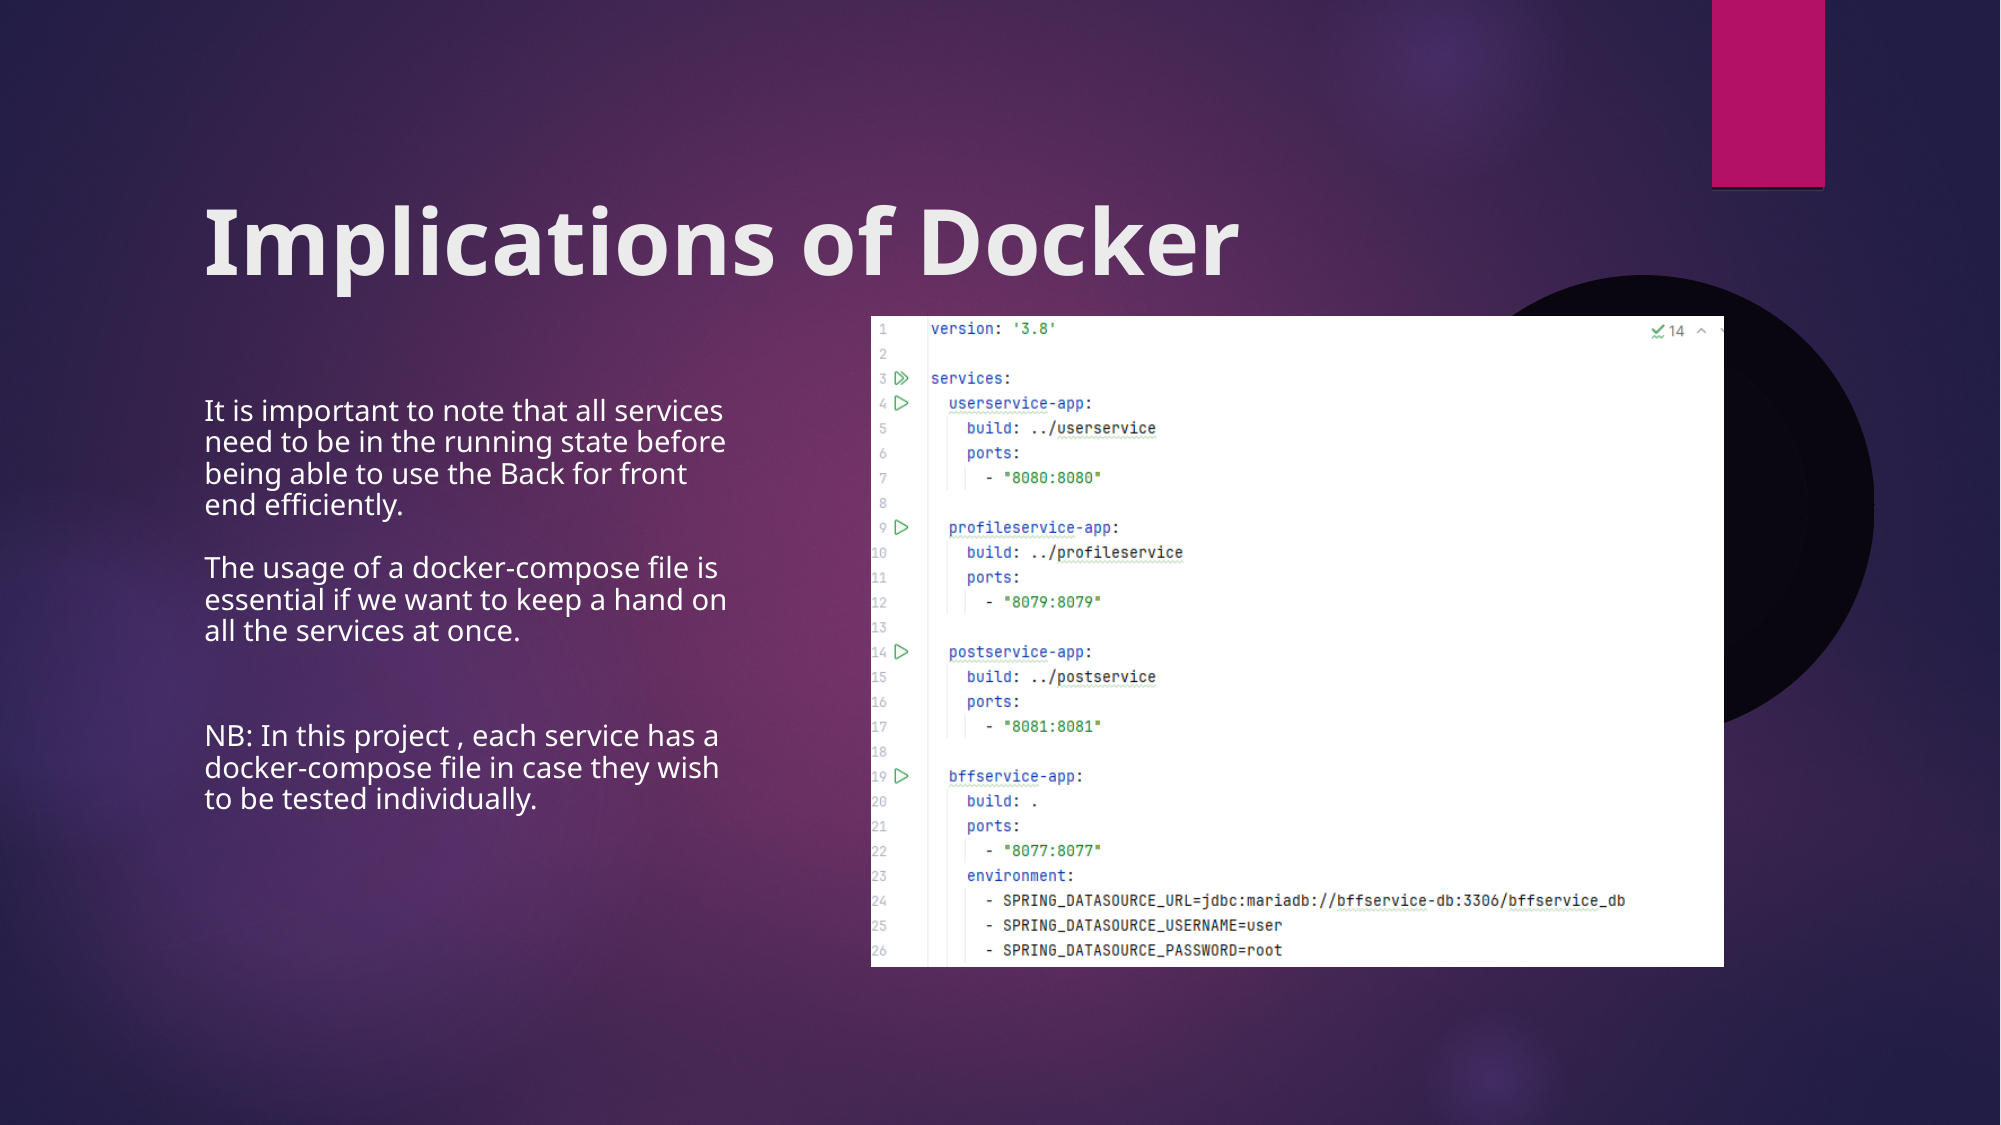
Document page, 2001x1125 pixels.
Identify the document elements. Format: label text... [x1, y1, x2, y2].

title Implications of Docker [189, 63, 1553, 302]
picture [871, 316, 1724, 967]
list It is important to note that all services need to be in the running state before being able to use the Back for front end efficiently. The usage of a docker-compose file is essential if we want to keep a hand on all the services at once. NB: In this project , each service has a docker-compose file in case they wish to be tested individually. [189, 388, 748, 864]
